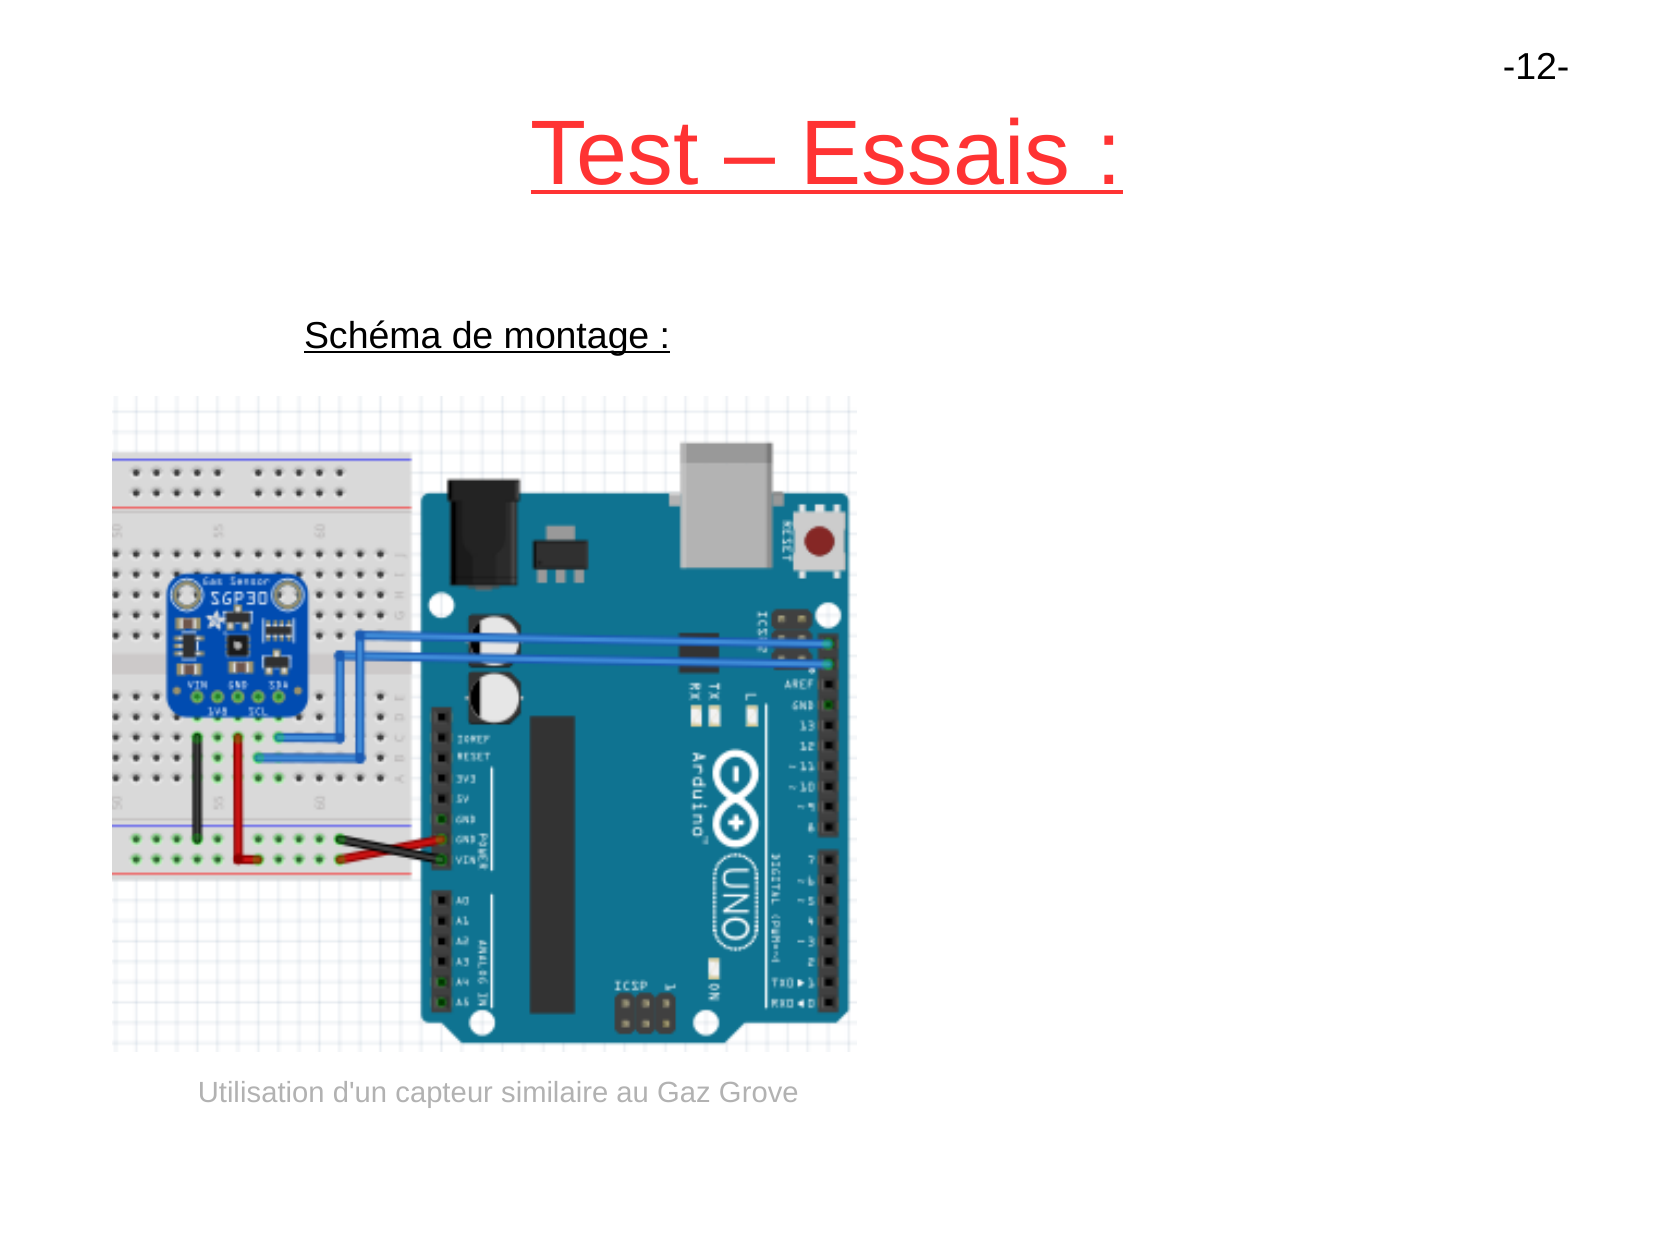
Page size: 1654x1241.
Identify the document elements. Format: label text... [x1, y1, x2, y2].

text_box Schéma de montage : [289, 307, 691, 364]
picture [112, 396, 857, 1052]
text_box Utilisation d'un capteur similaire au Gaz Grove [183, 1068, 833, 1117]
text_box -12- [1488, 37, 1595, 95]
title Test – Essais : [82, 49, 1571, 257]
